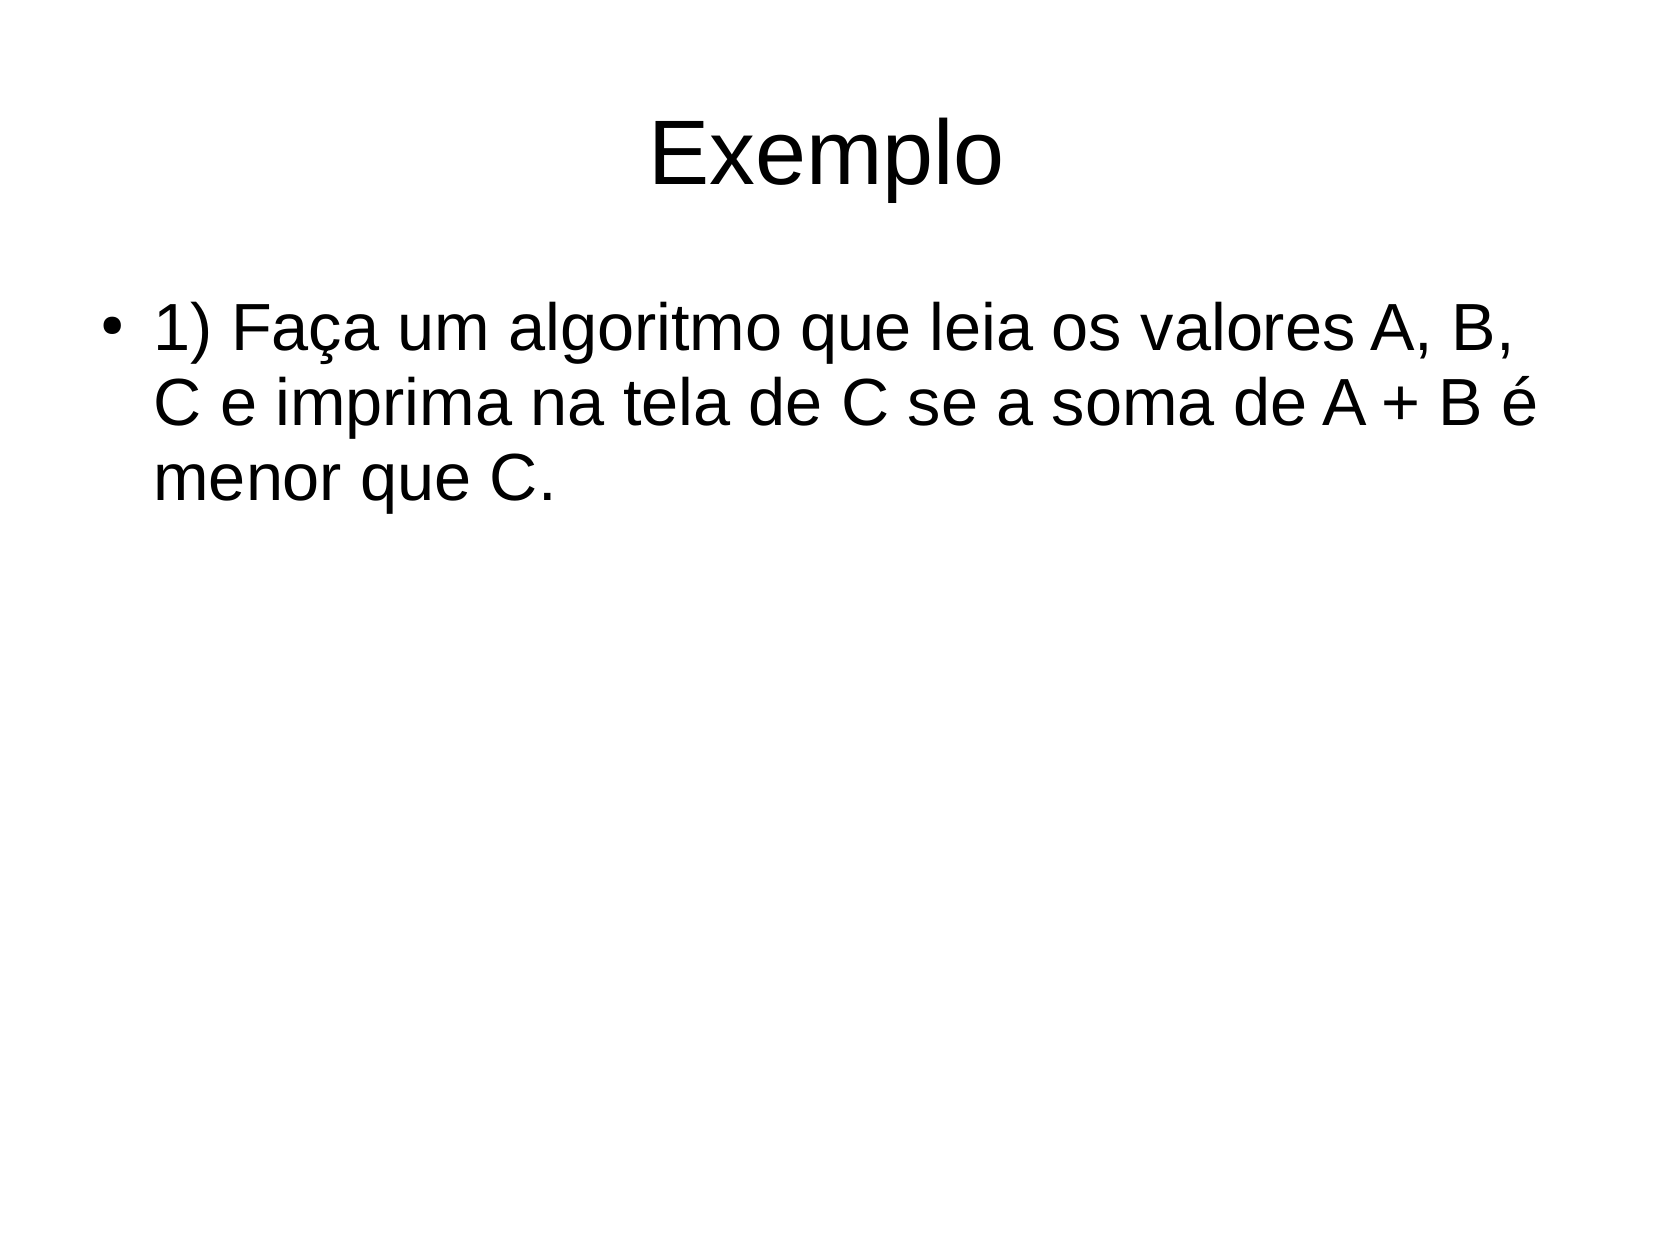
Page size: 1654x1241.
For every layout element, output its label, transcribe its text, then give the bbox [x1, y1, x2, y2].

list 1) Faça um algoritmo que leia os valores A, B, C e imprima na tela de C se a soma de A + B é menor que C. [82, 290, 1571, 1109]
title Exemplo [82, 49, 1571, 257]
